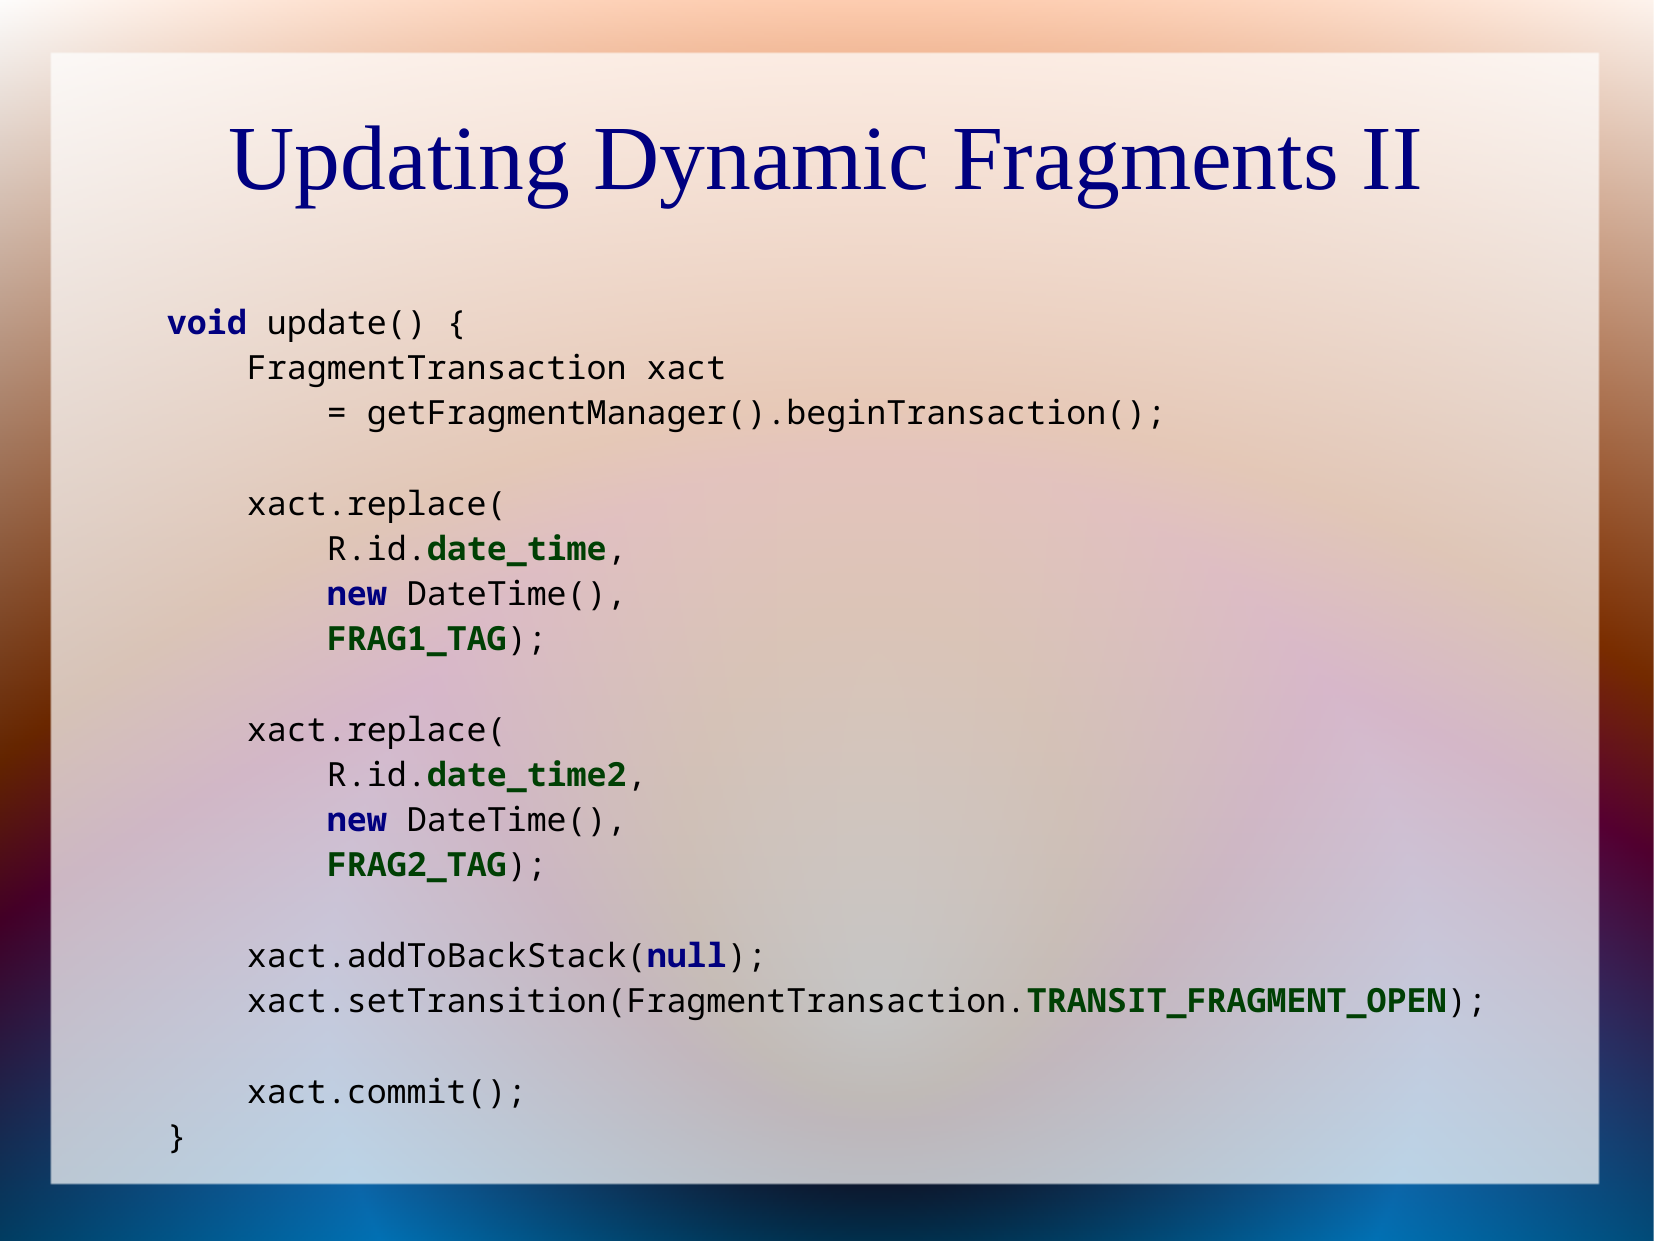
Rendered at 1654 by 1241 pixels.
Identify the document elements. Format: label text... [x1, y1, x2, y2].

picture [0, 0, 1654, 1241]
title Updating Dynamic Fragments II [82, 55, 1571, 263]
list void update() { FragmentTransaction xact = getFragmentManager().beginTransaction(); xact.replace( R.id.date_time, new DateTime(), FRAG1_TAG); xact.replace( R.id.date_time2, new DateTime(), FRAG2_TAG); xact.addToBackStack(null); xact.setTransition(FragmentTransaction.TRANSIT_FRAGMENT_OPEN); xact.commit(); } [86, 253, 1576, 1072]
